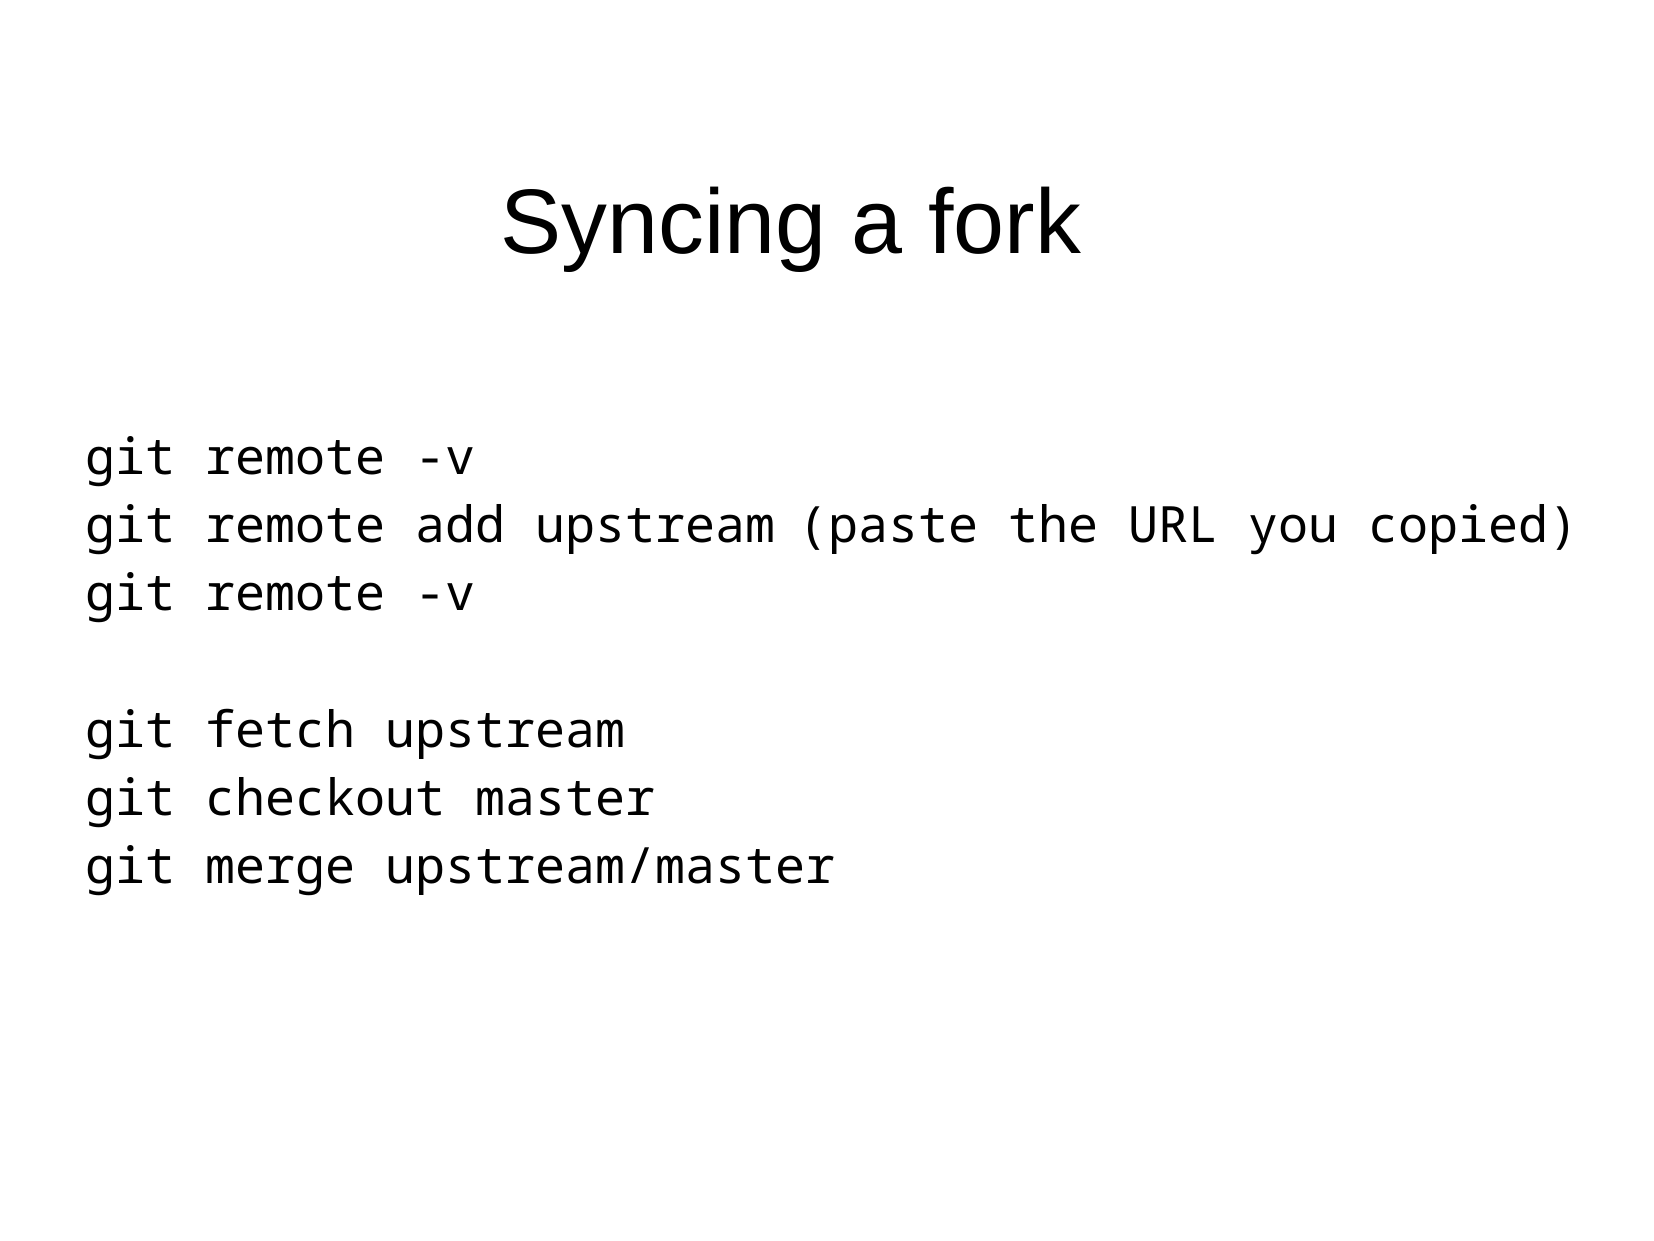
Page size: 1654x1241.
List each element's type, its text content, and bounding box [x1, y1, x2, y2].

title Syncing a fork [47, 118, 1536, 326]
text_box git remote -v git remote add upstream (paste the URL you copied) git remote -v git fetch upstream git checkout master git merge upstream/master [70, 413, 1594, 846]
